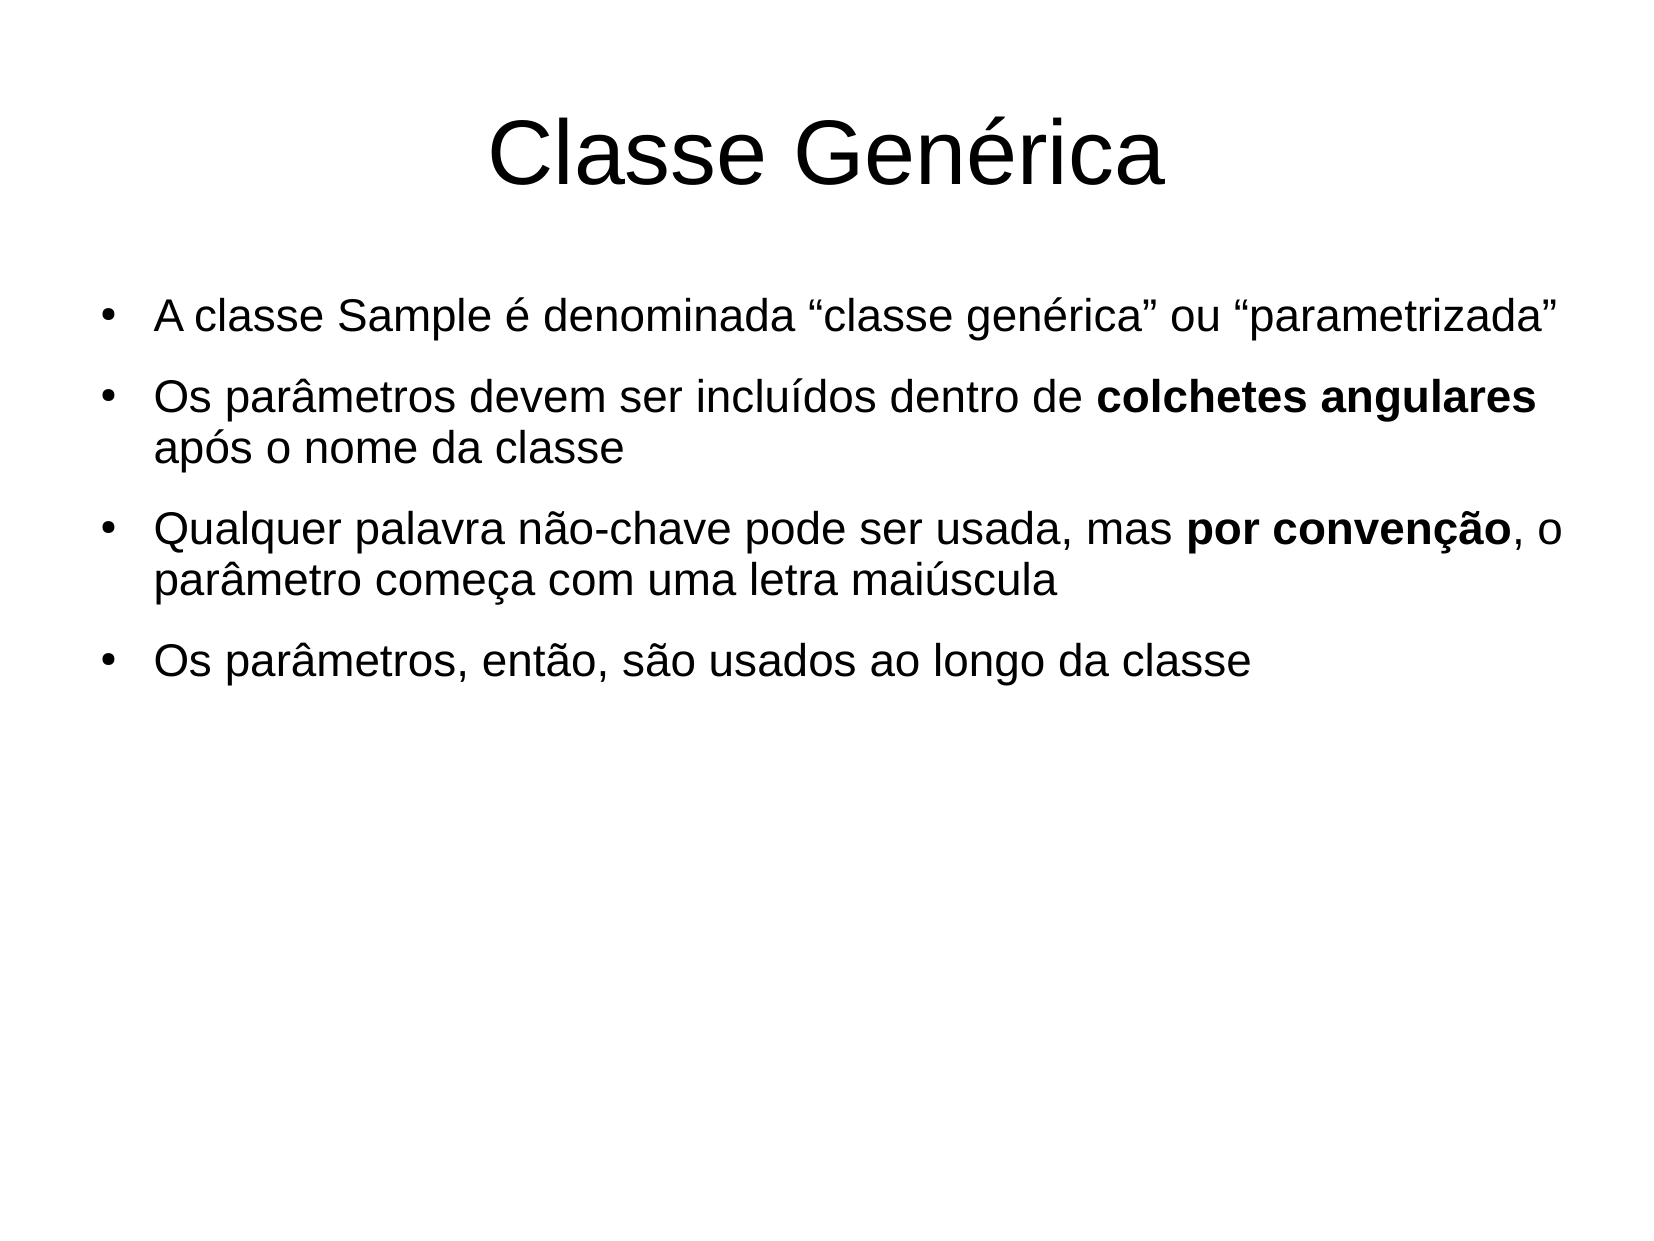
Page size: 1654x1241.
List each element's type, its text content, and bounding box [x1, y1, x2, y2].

list A classe Sample é denominada “classe genérica” ou “parametrizada” Os parâmetros devem ser incluídos dentro de colchetes angulares após o nome da classe Qualquer palavra não-chave pode ser usada, mas por convenção, o parâmetro começa com uma letra maiúscula Os parâmetros, então, são usados ao longo da classe [82, 290, 1571, 1010]
title Classe Genérica [82, 49, 1571, 257]
